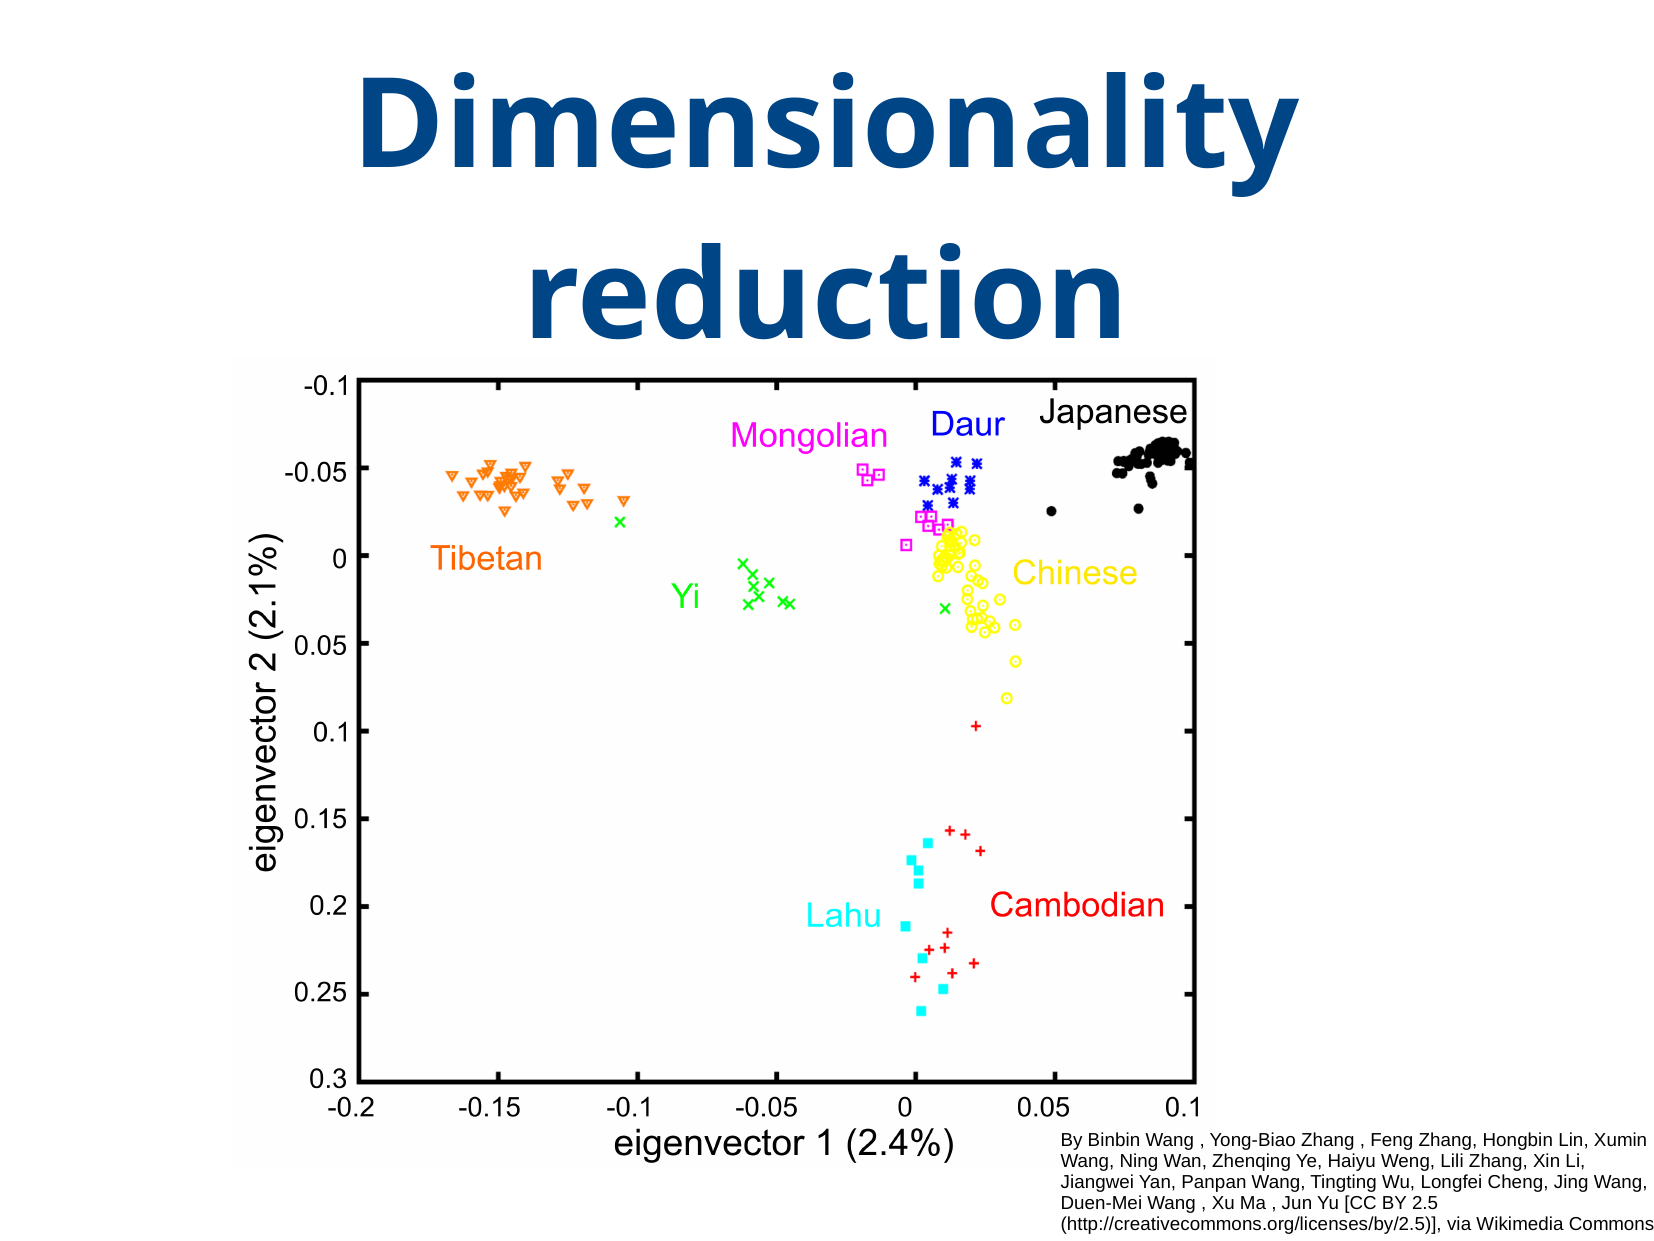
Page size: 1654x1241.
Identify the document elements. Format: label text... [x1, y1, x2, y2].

text_box By Binbin Wang , Yong-Biao Zhang , Feng Zhang, Hongbin Lin, Xumin Wang, Ning Wan, Zhenqing Ye, Haiyu Weng, Lili Zhang, Xin Li, Jiangwei Yan, Panpan Wang, Tingting Wu, Longfei Cheng, Jing Wang, Duen-Mei Wang , Xu Ma , Jun Yu [CC BY 2.5 (http://creativecommons.org/licenses/by/2.5)], via Wikimedia Commons [1045, 1122, 1654, 1241]
picture [231, 357, 1218, 1168]
title Dimensionality reduction [82, 49, 1571, 360]
